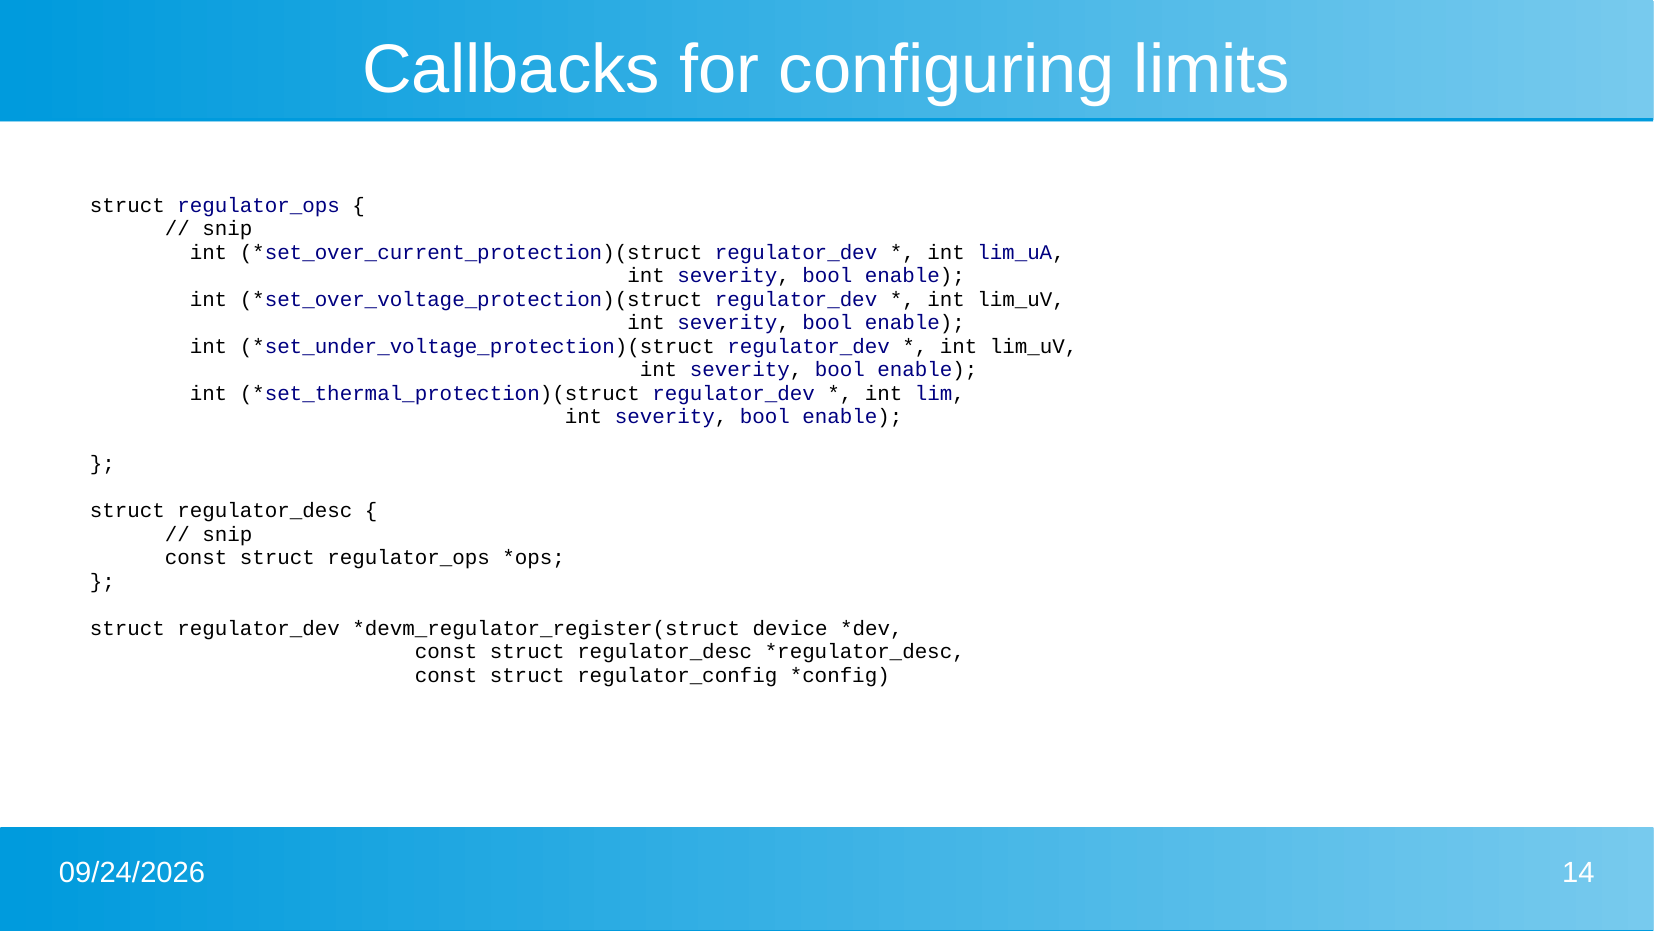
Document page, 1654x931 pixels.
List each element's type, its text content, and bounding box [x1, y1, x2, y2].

list [64, 177, 1601, 768]
text_box struct regulator_ops { // snip int (*set_over_current_protection)(struct regulator_dev *, int lim_uA, int severity, bool enable); int (*set_over_voltage_protection)(struct regulator_dev *, int lim_uV, int severity, bool enable); int (*set_under_voltage_protection)(struct regulator_dev *, int lim_uV, int severity, bool enable); int (*set_thermal_protection)(struct regulator_dev *, int lim, int severity, bool enable); }; struct regulator_desc { // snip const struct regulator_ops *ops; }; struct regulator_dev *devm_regulator_register(struct device *dev, const struct regulator_desc *regulator_desc, const struct regulator_config *config) [75, 187, 1388, 751]
title Callbacks for configuring limits [58, 0, 1595, 146]
